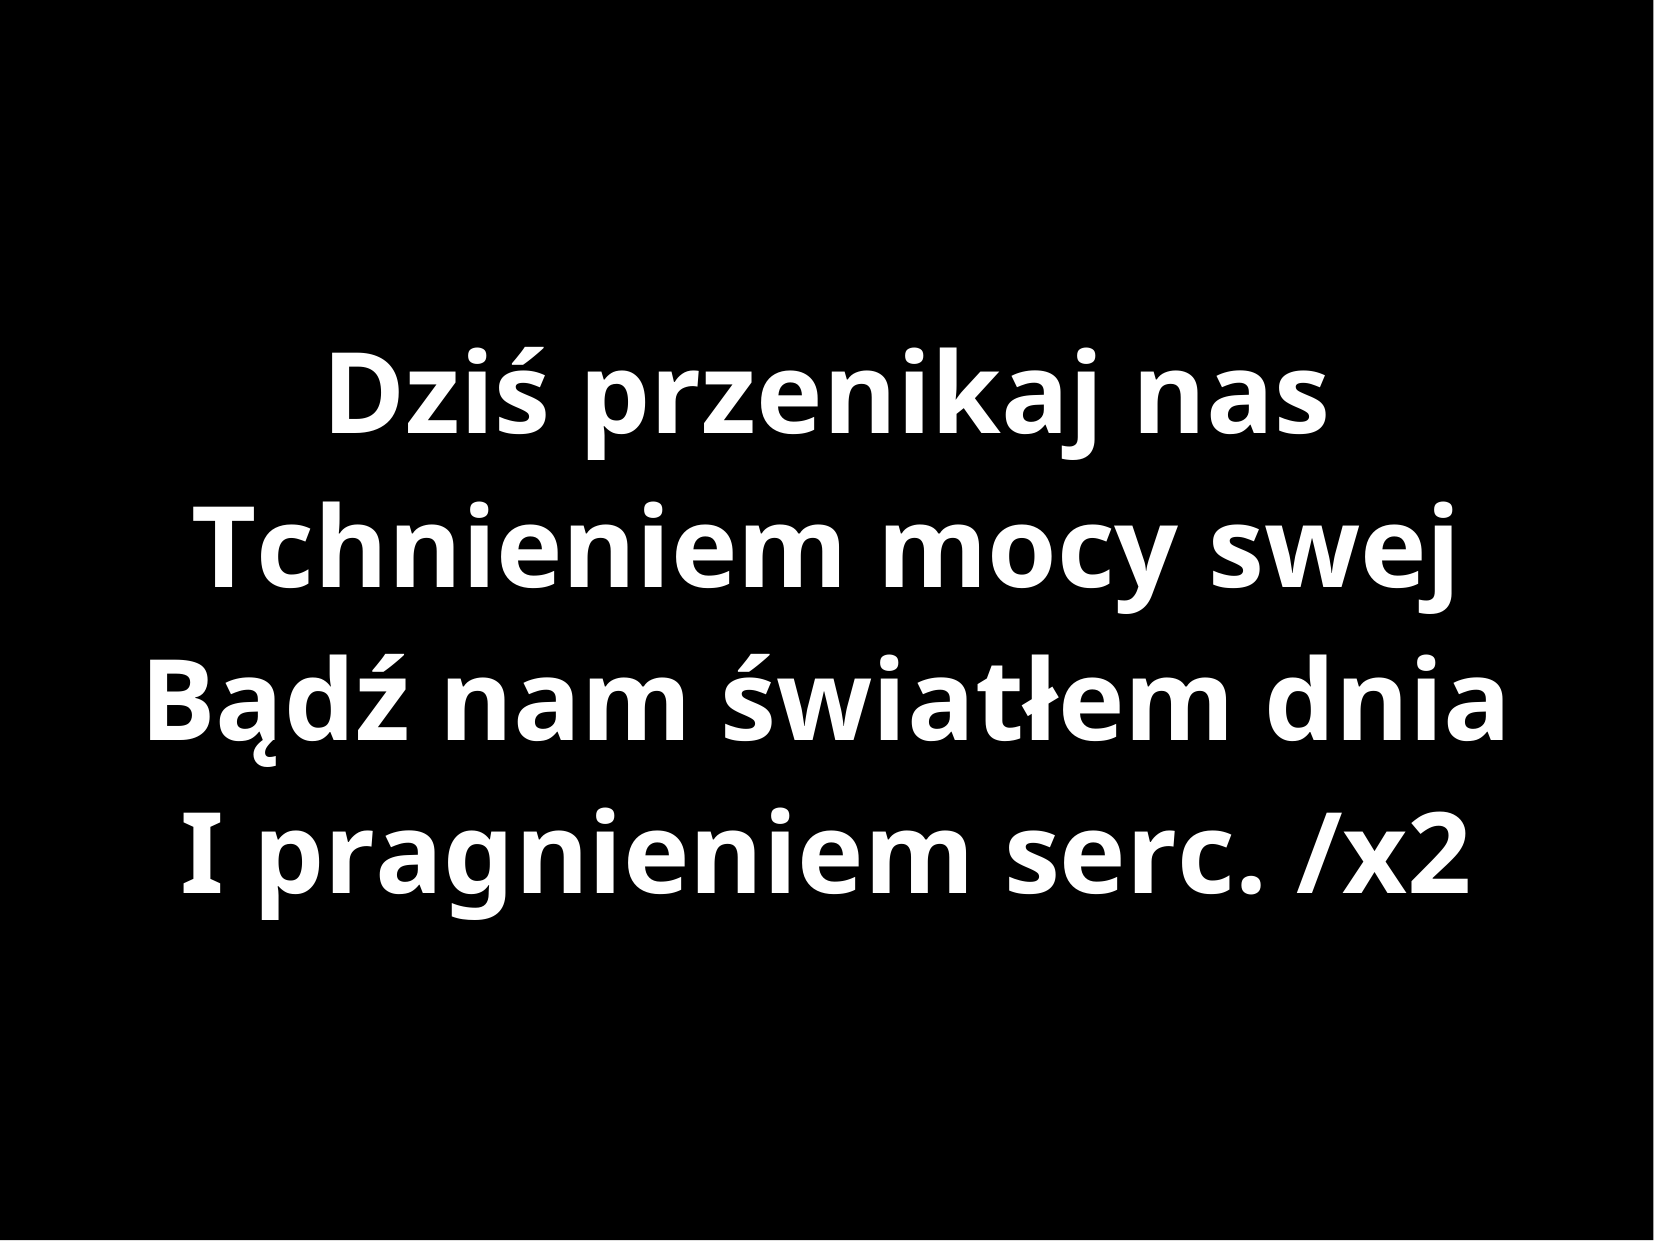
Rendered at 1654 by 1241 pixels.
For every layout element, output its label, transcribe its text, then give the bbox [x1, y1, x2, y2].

title Dziś przenikaj nas Tchnieniem mocy swej Bądź nam światłem dnia I pragnieniem serc. /x2 [0, 0, 1654, 1241]
